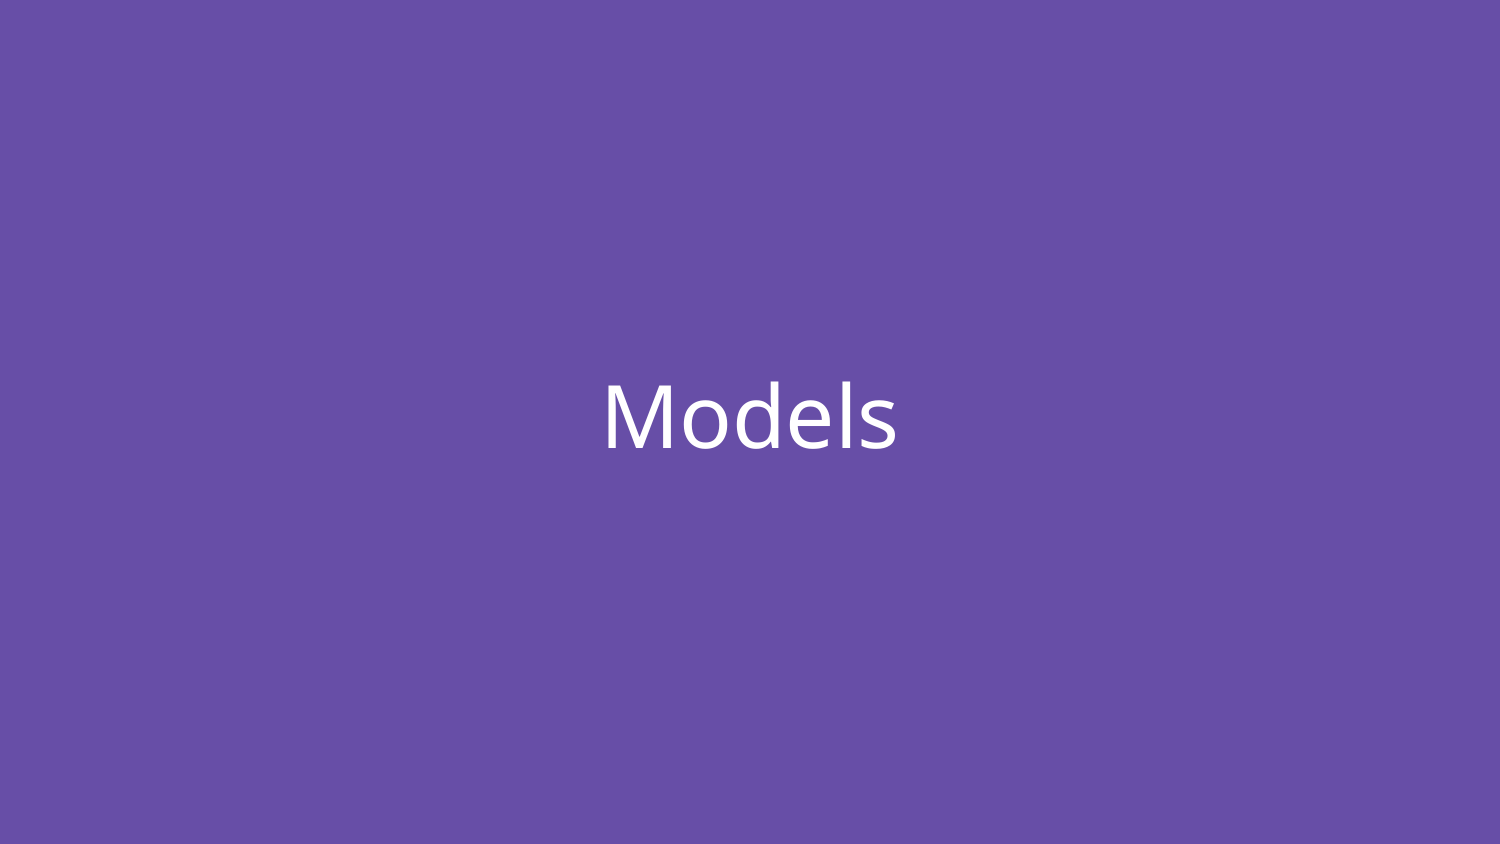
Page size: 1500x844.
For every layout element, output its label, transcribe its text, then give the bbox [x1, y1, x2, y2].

title Models [75, 58, 1425, 771]
